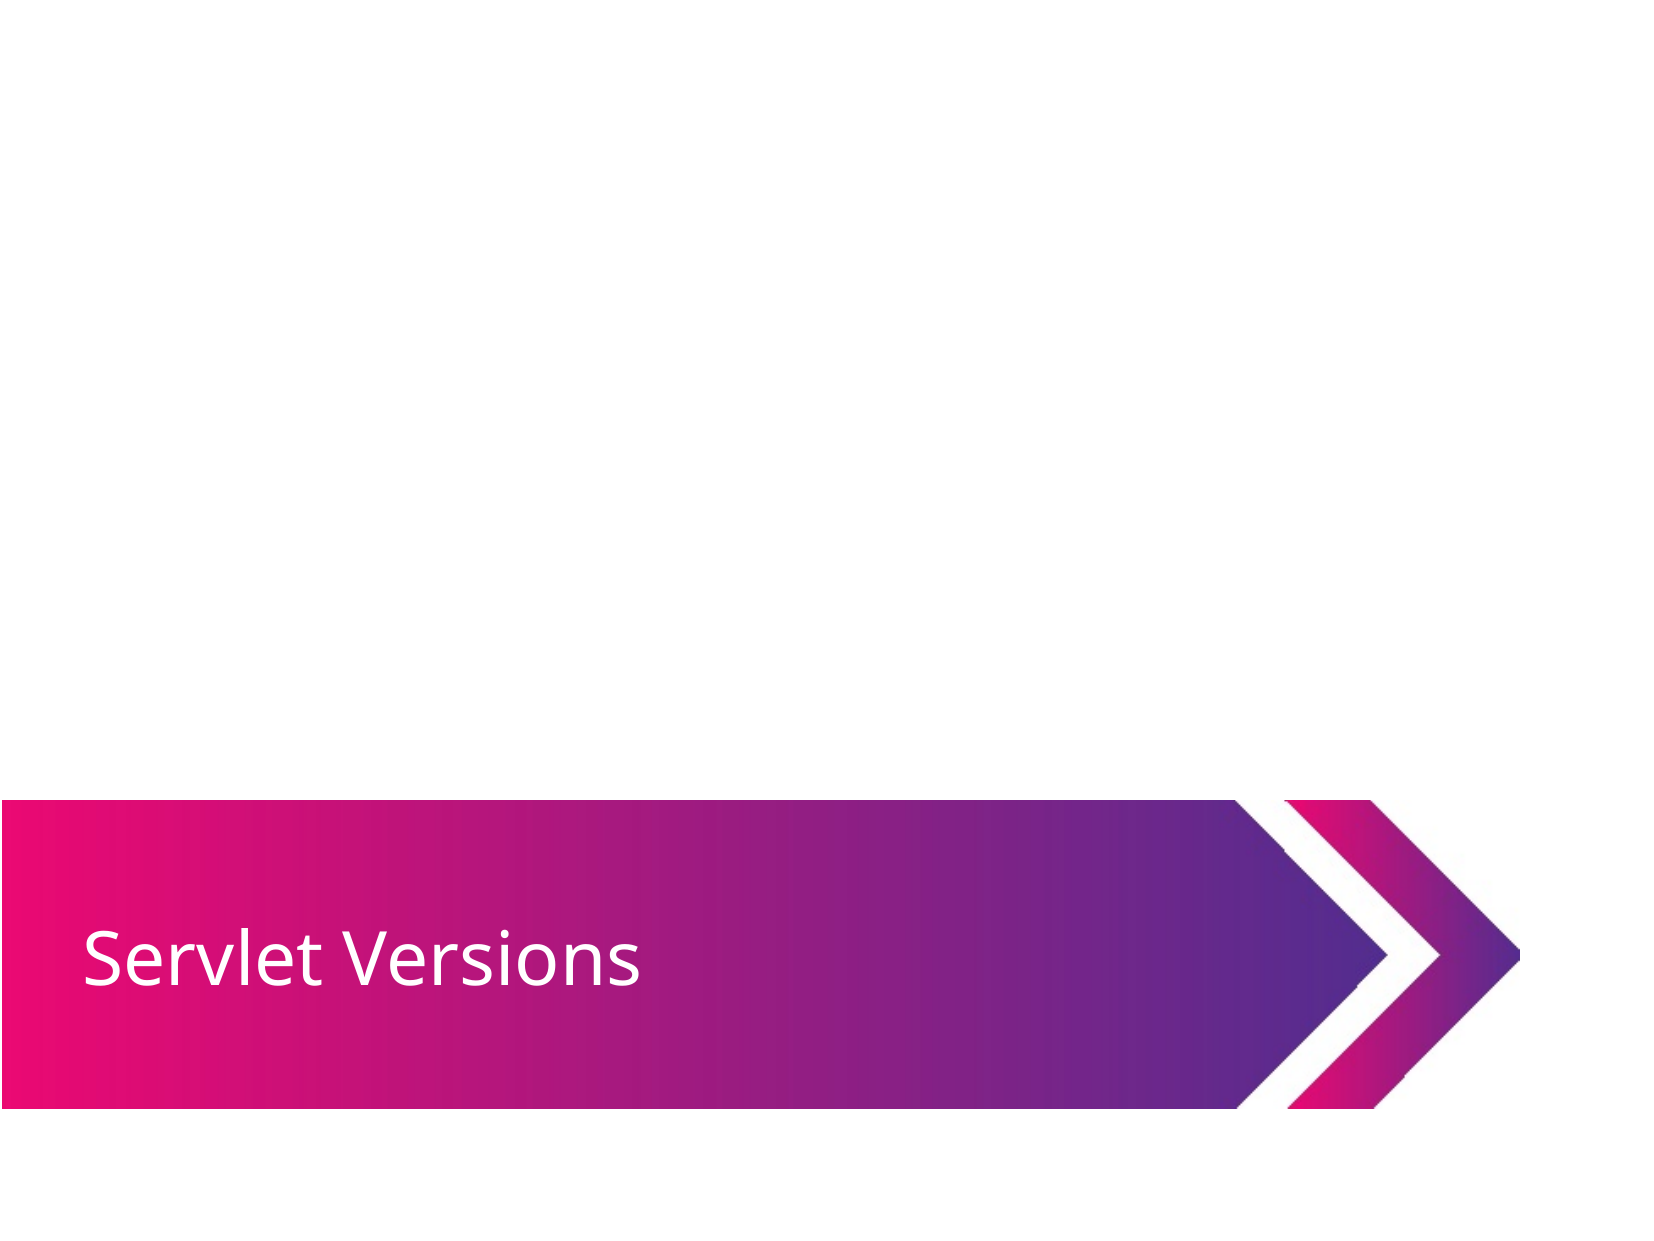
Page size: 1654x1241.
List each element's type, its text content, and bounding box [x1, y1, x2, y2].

picture [2, 800, 1520, 1109]
title Servlet Versions [82, 852, 1396, 1060]
